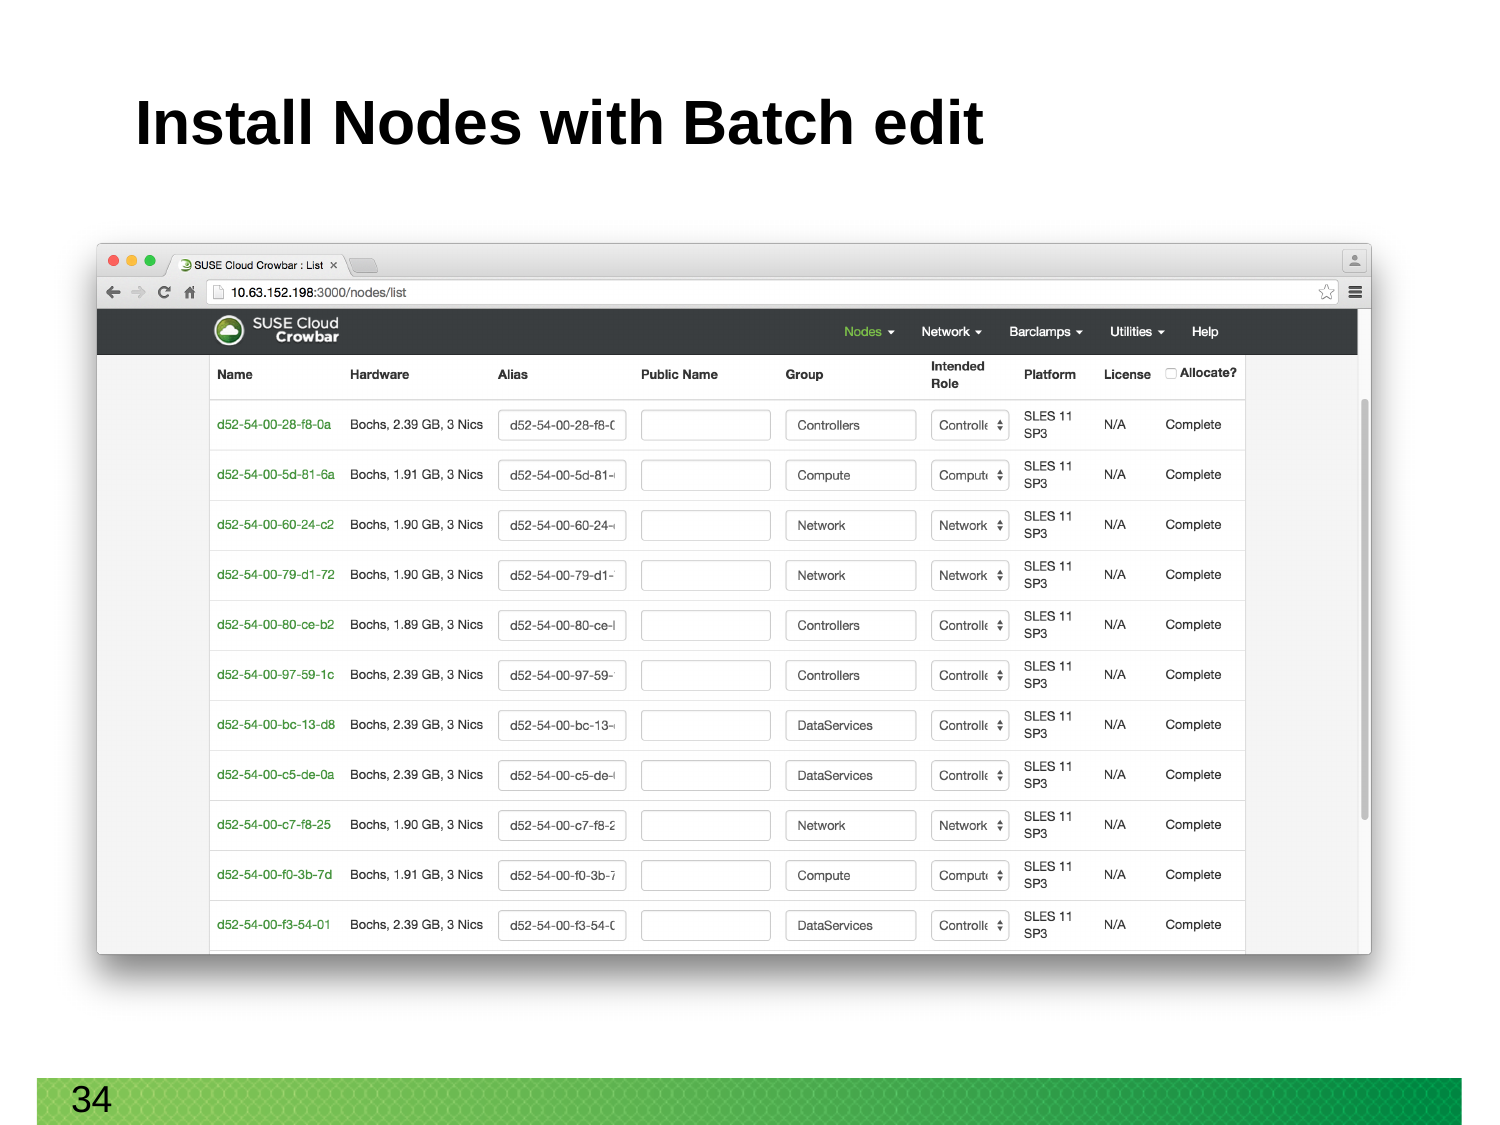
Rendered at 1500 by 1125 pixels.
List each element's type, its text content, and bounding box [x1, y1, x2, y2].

title Install Nodes with Batch edit [135, 41, 1372, 204]
picture [36, 1078, 1462, 1125]
picture [46, 214, 1422, 1027]
